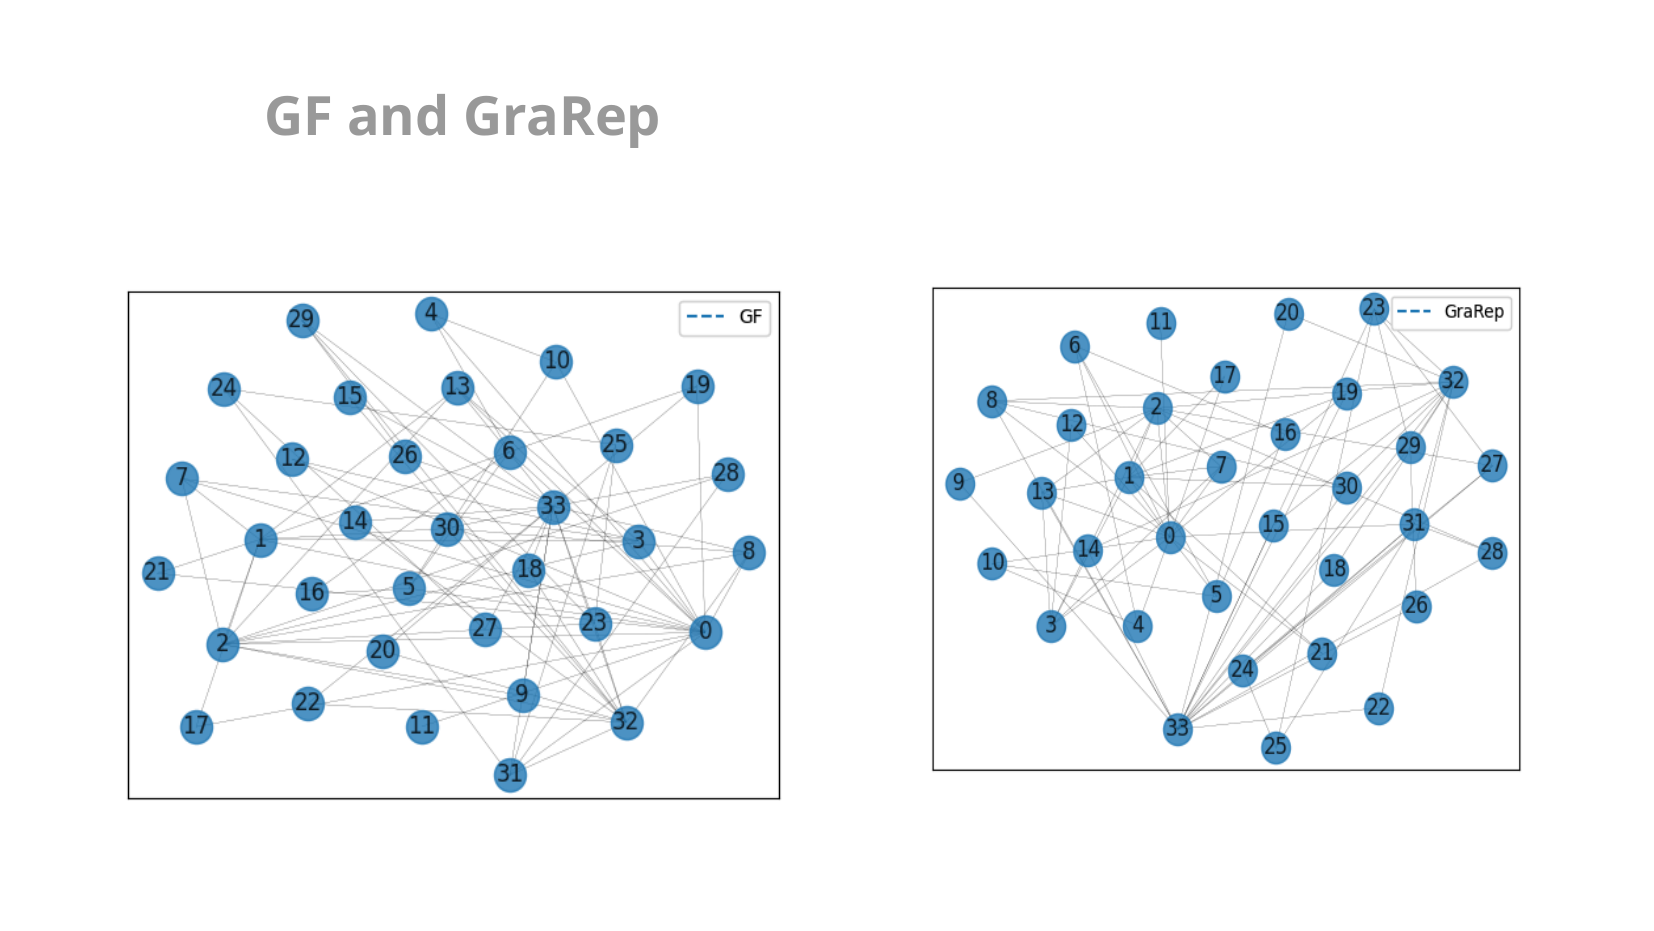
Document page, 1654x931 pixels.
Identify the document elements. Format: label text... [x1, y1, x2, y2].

picture [23, 212, 1595, 871]
title GF and GraRep [82, 37, 1571, 193]
